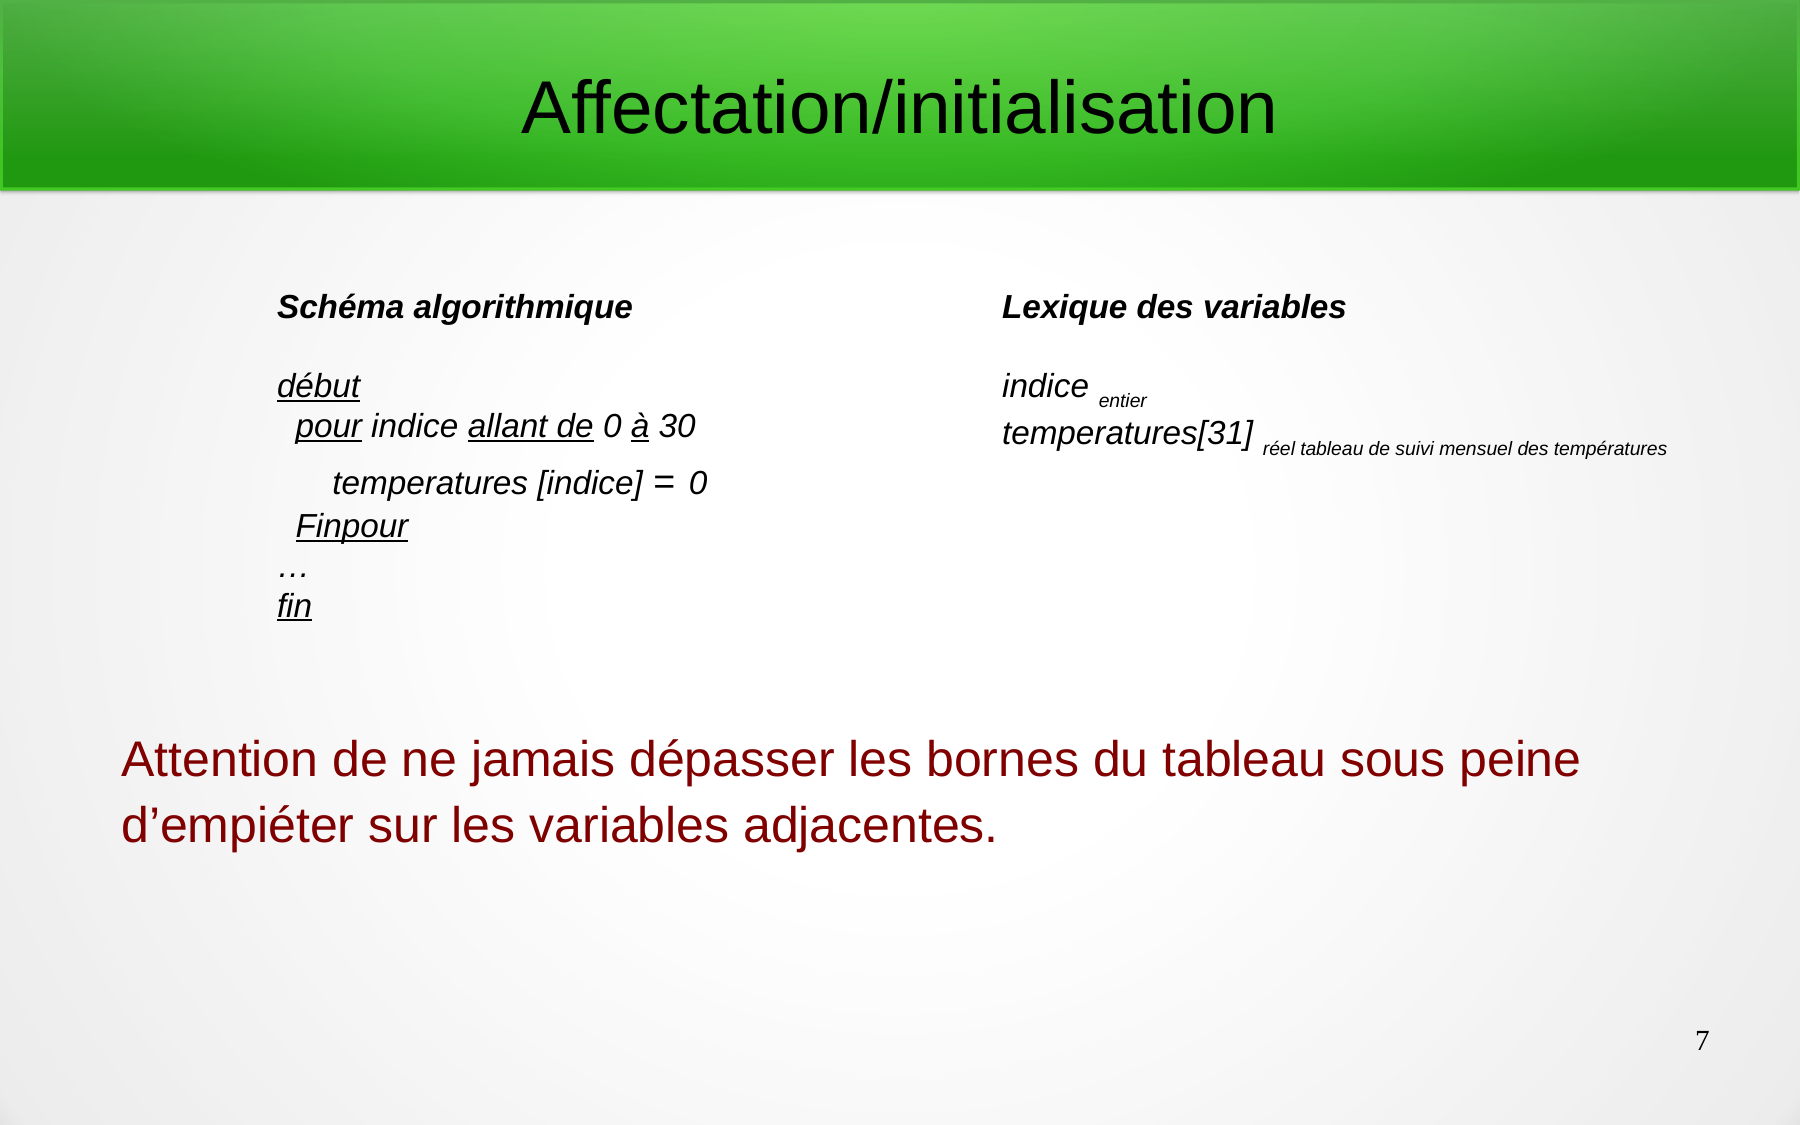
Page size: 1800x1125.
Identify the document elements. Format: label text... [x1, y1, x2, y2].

text_box Attention de ne jamais dépasser les bornes du tableau sous peine d’empiéter sur les variables adjacentes. [106, 712, 1675, 1000]
text_box Lexique des variables indice entier temperatures[31] réel tableau de suivi mensuel des températures [987, 277, 1713, 628]
title Affectation/initialisation [90, 42, 1711, 172]
text_box Schéma algorithmique début pour indice allant de 0 à 30 temperatures [indice] = 0 Finpour … fin [262, 277, 987, 628]
